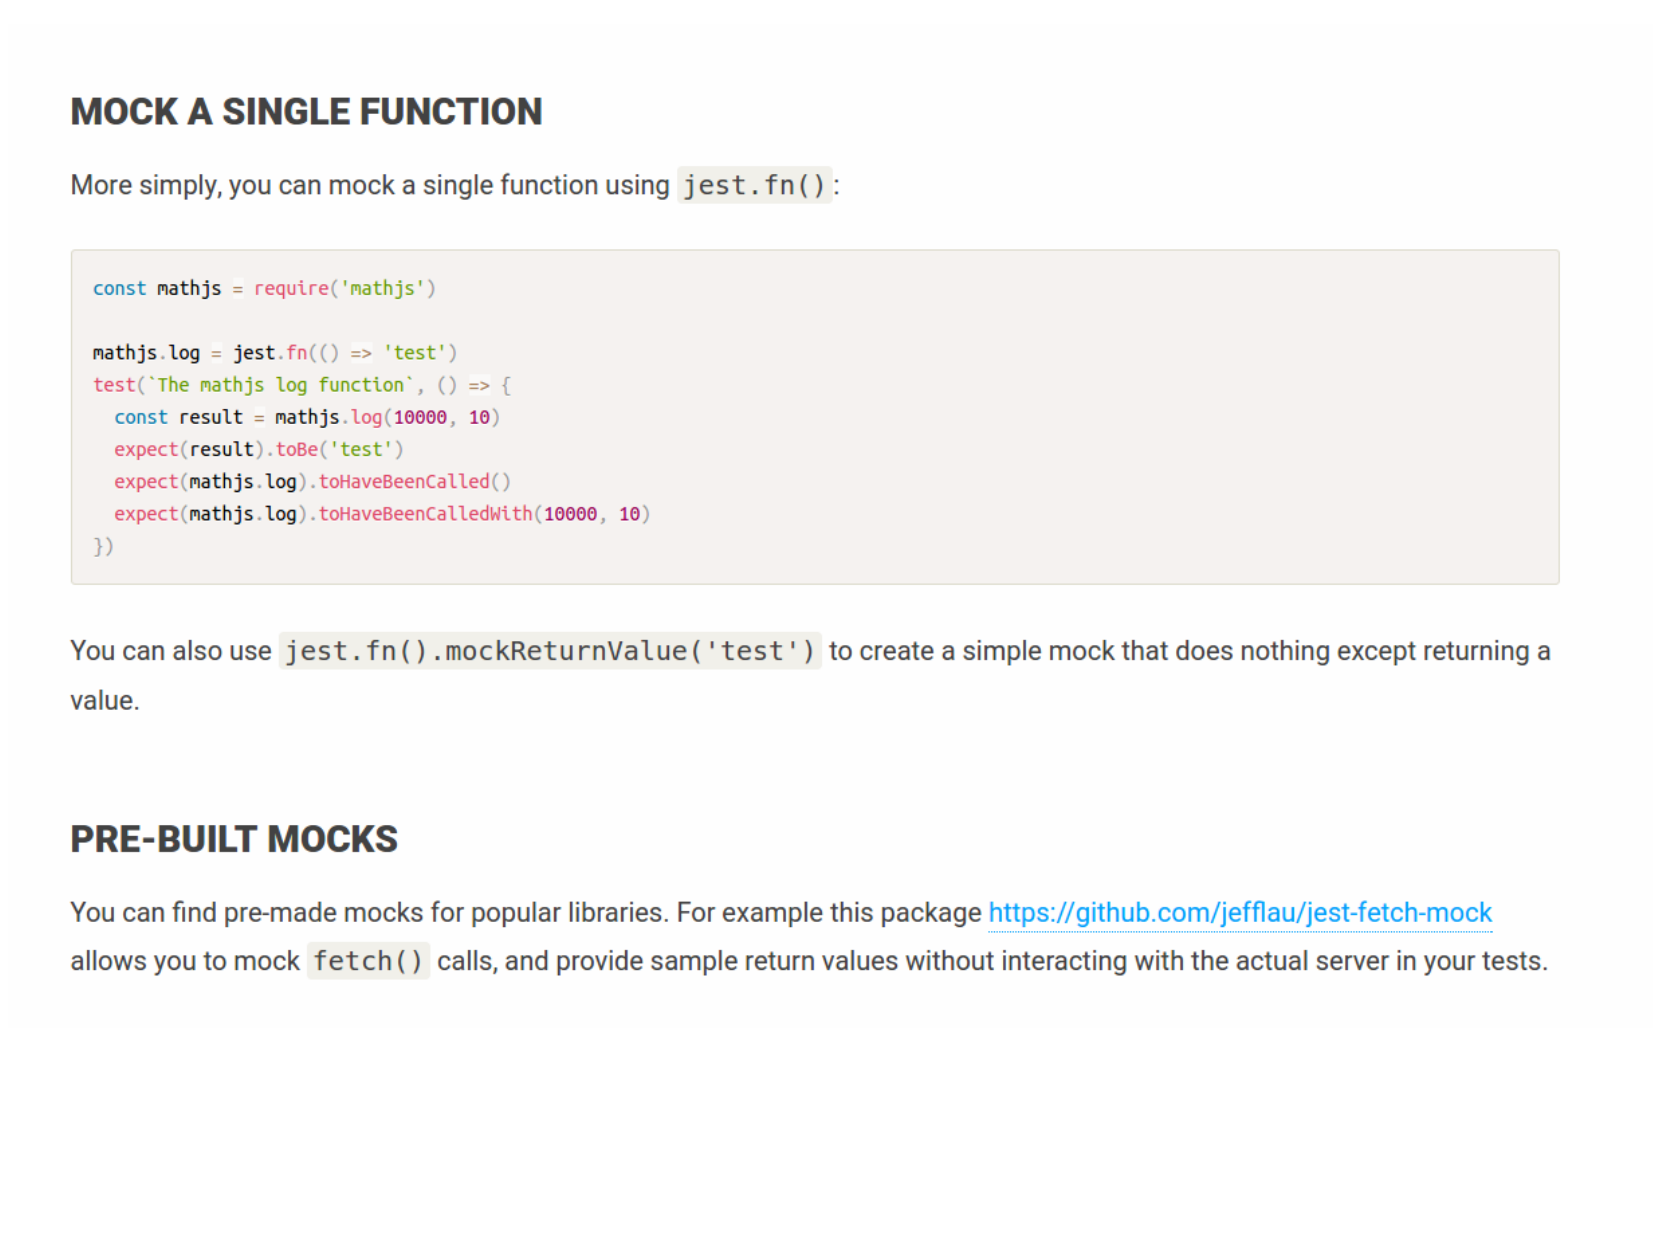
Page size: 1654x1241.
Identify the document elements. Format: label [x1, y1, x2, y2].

picture [8, 24, 1654, 1028]
